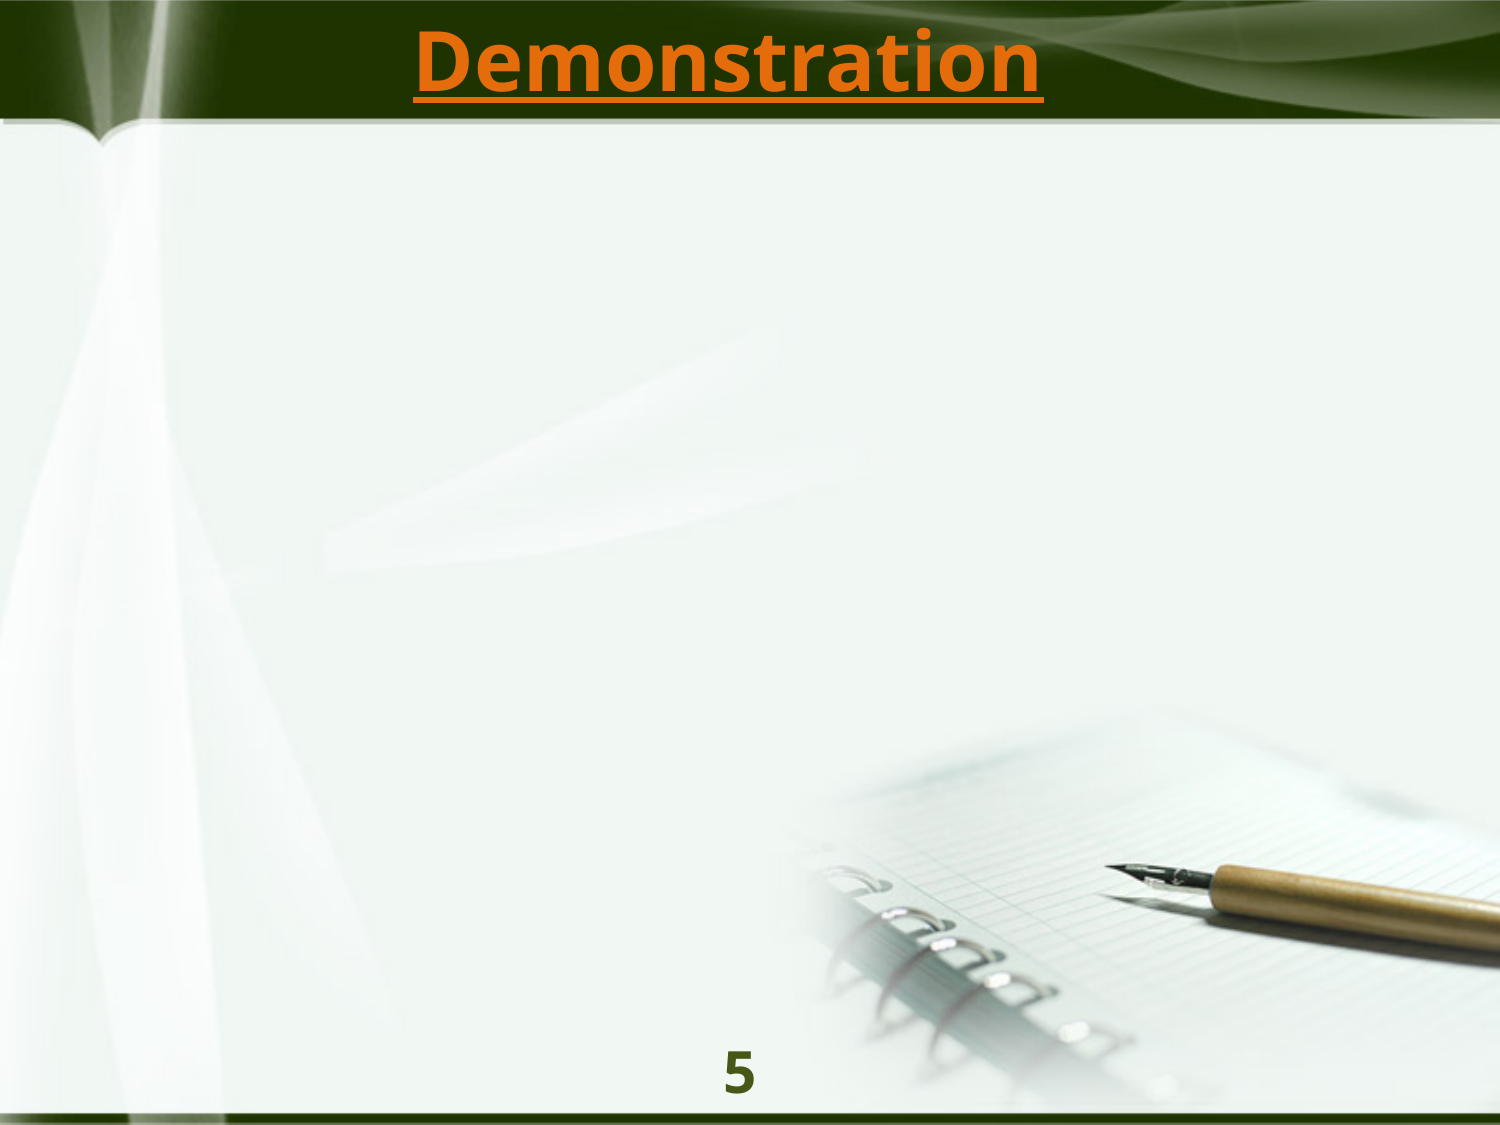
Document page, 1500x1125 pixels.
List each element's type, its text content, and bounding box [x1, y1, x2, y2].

text_box 5 [580, 1027, 900, 1077]
text_box Demonstration [285, 0, 1171, 115]
picture [0, 0, 1500, 1125]
